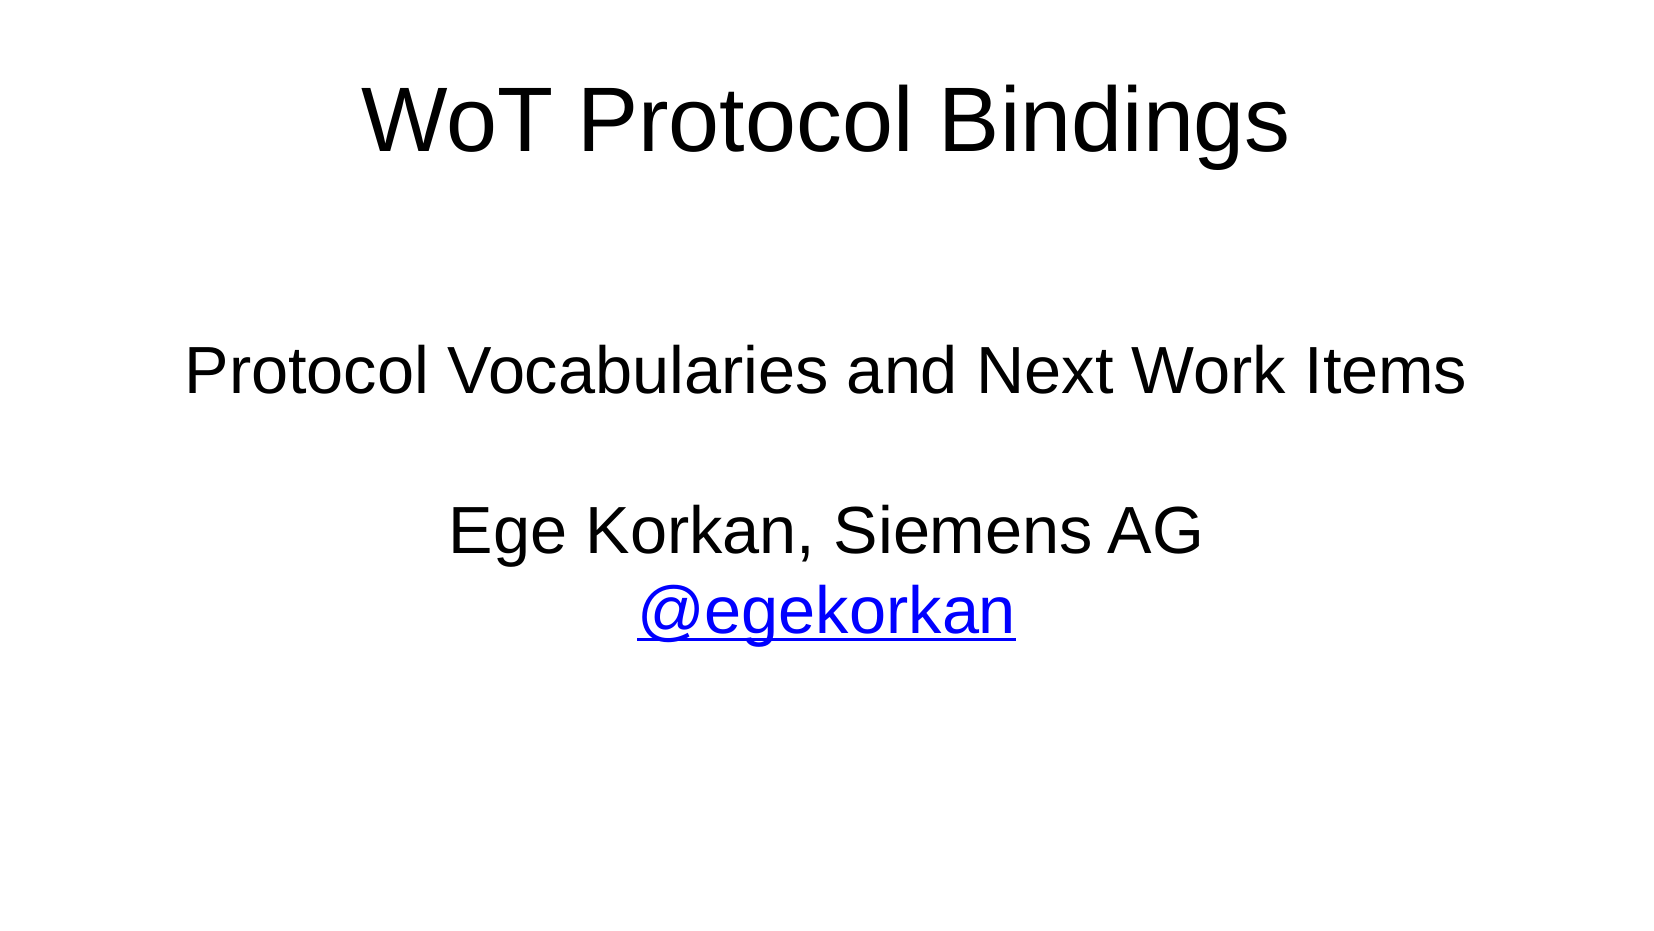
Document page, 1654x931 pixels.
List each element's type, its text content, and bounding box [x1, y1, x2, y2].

text_box WoT Protocol Bindings [82, 37, 1571, 193]
text_box Protocol Vocabularies and Next Work Items Ege Korkan, Siemens AG @egekorkan [82, 217, 1571, 757]
